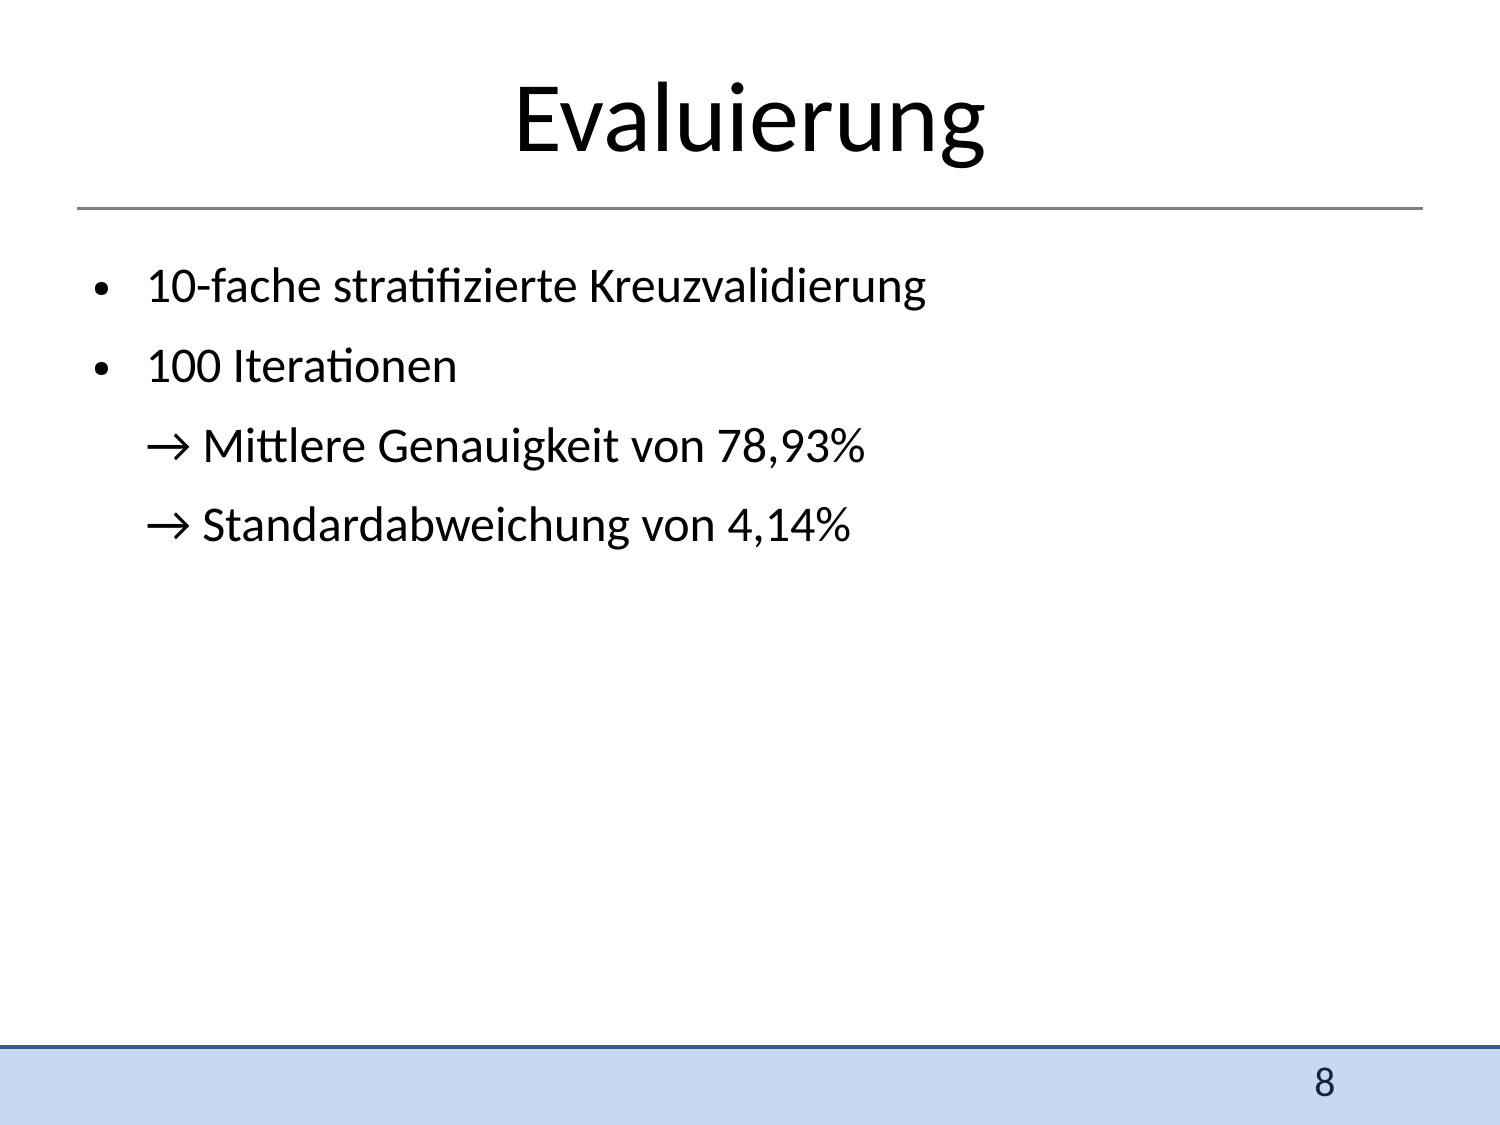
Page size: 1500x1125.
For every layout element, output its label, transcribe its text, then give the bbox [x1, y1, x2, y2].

title Evaluierung [76, 45, 1424, 209]
list 10-fache stratifizierte Kreuzvalidierung 100 Iterationen → Mittlere Genauigkeit von 78,93% → Standardabweichung von 4,14% [75, 265, 1425, 918]
